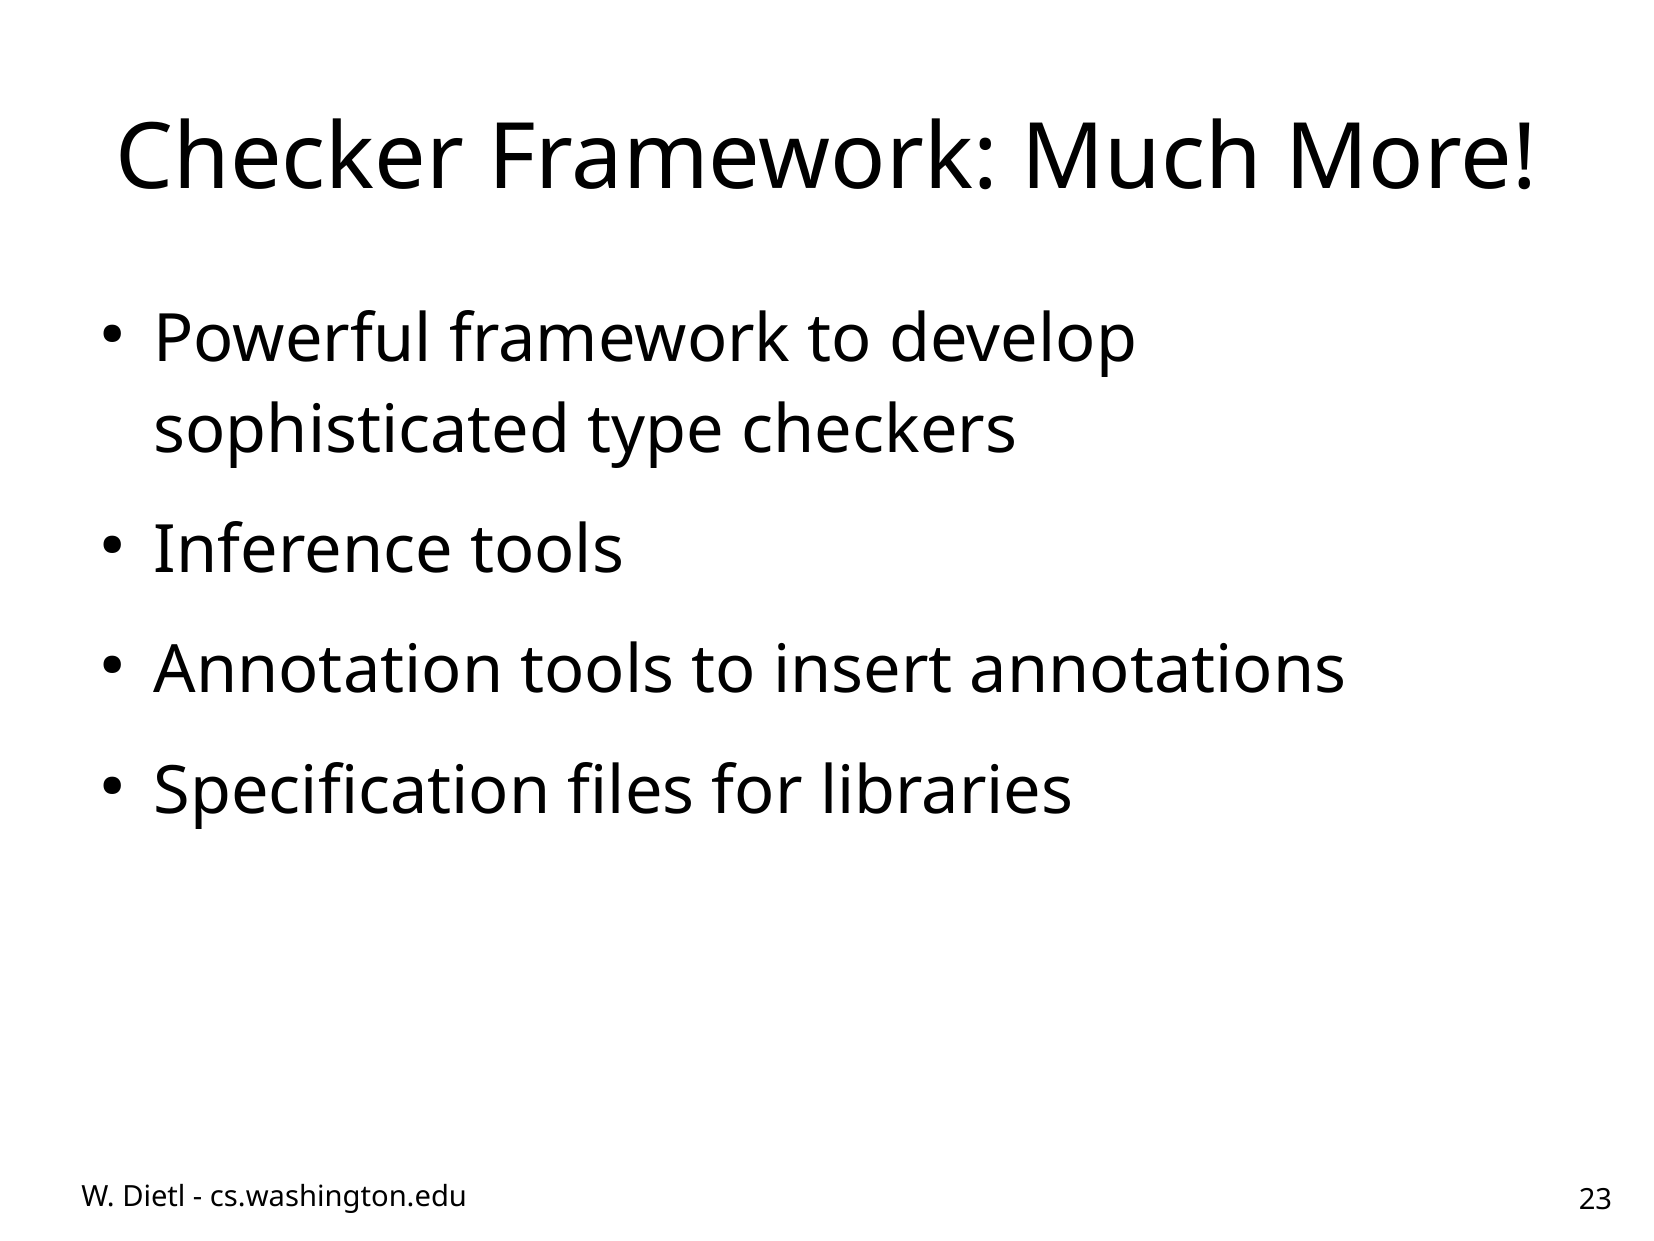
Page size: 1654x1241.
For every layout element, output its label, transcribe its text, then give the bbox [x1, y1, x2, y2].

title Checker Framework: Much More! [82, 49, 1571, 257]
list Powerful framework to develop sophisticated type checkers Inference tools Annotation tools to insert annotations Specification files for libraries [82, 290, 1571, 1109]
